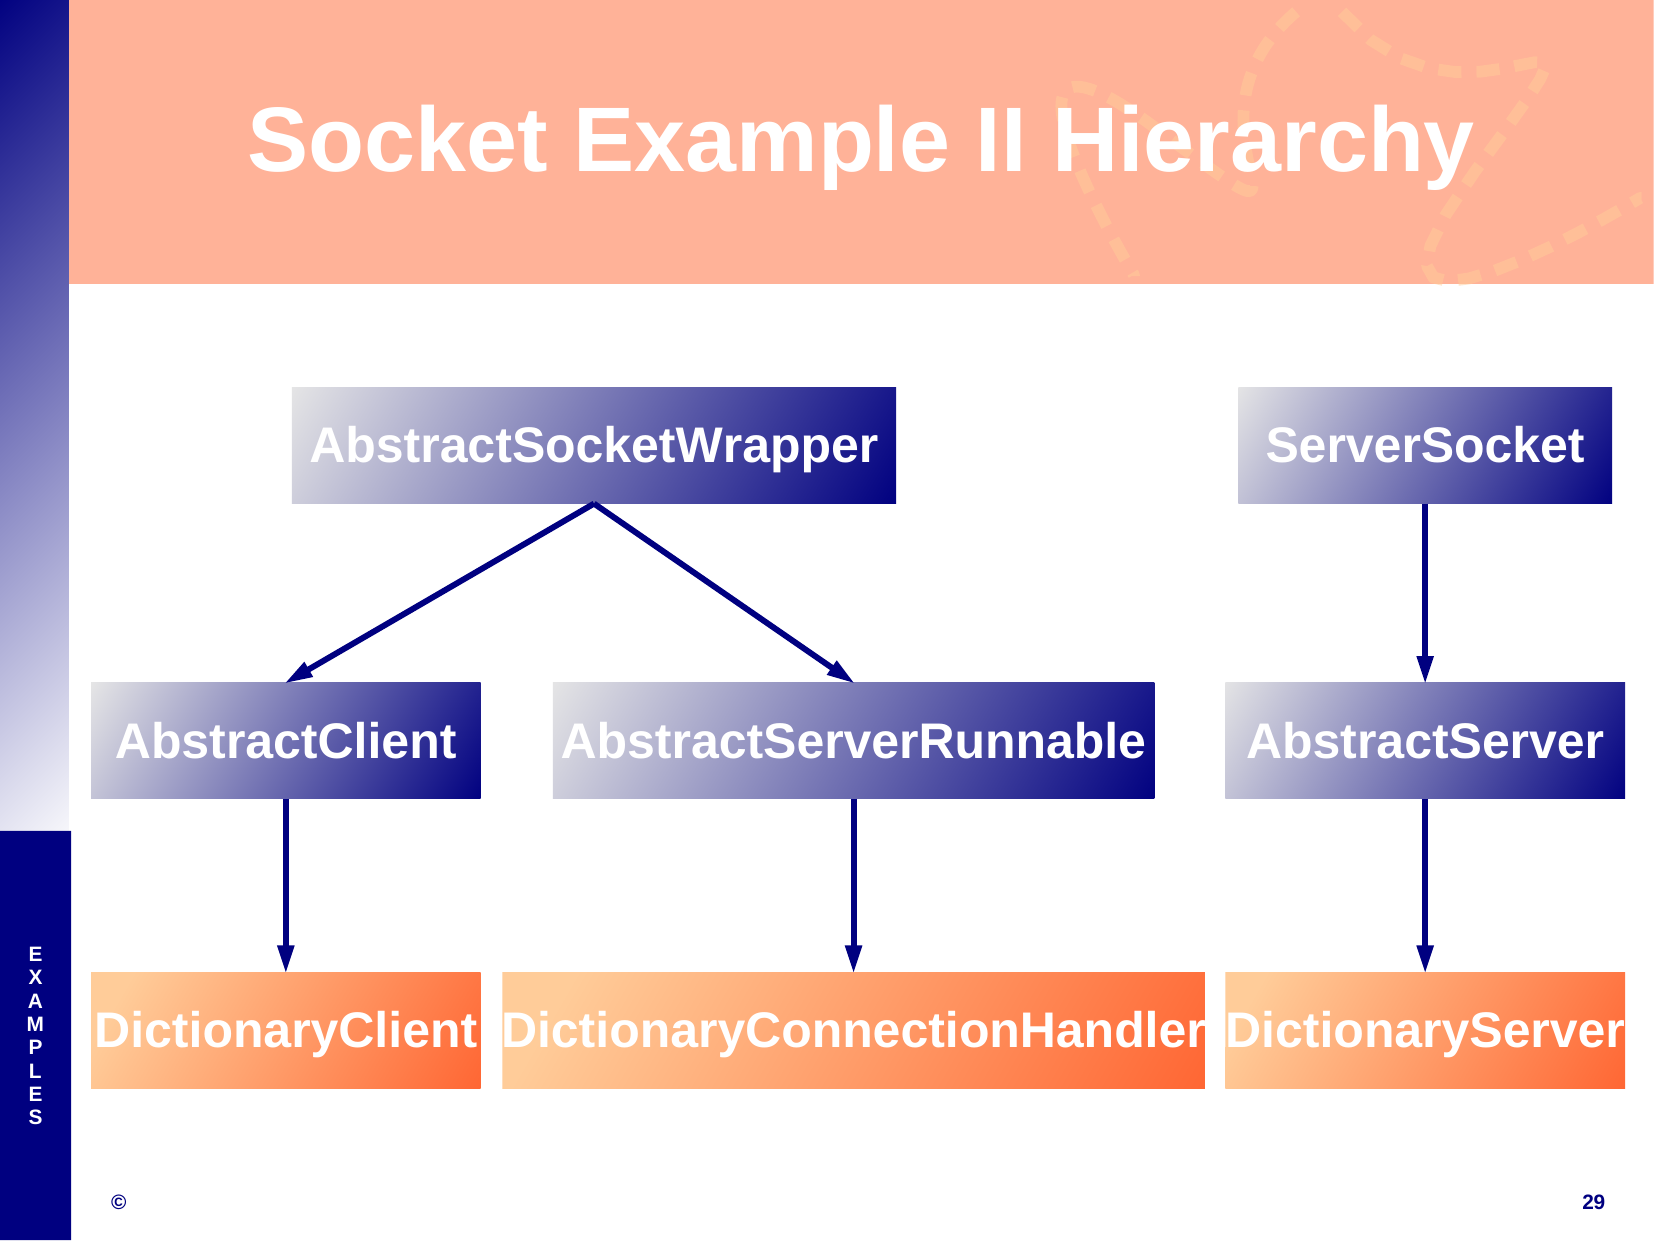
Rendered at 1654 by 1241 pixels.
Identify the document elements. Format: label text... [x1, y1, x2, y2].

text_box AbstractClient [91, 682, 481, 799]
text_box AbstractServerRunnable [552, 682, 1155, 799]
text_box AbstractSocketWrapper [291, 387, 897, 504]
text_box DictionaryConnectionHandler [502, 972, 1205, 1089]
text_box E X A M P L E S [0, 831, 71, 1241]
text_box DictionaryClient [91, 972, 481, 1089]
title Socket Example II Hierarchy [70, 36, 1654, 244]
text_box ServerSocket [1238, 387, 1613, 504]
text_box DictionaryServer [1225, 972, 1626, 1089]
text_box AbstractServer [1225, 682, 1626, 799]
